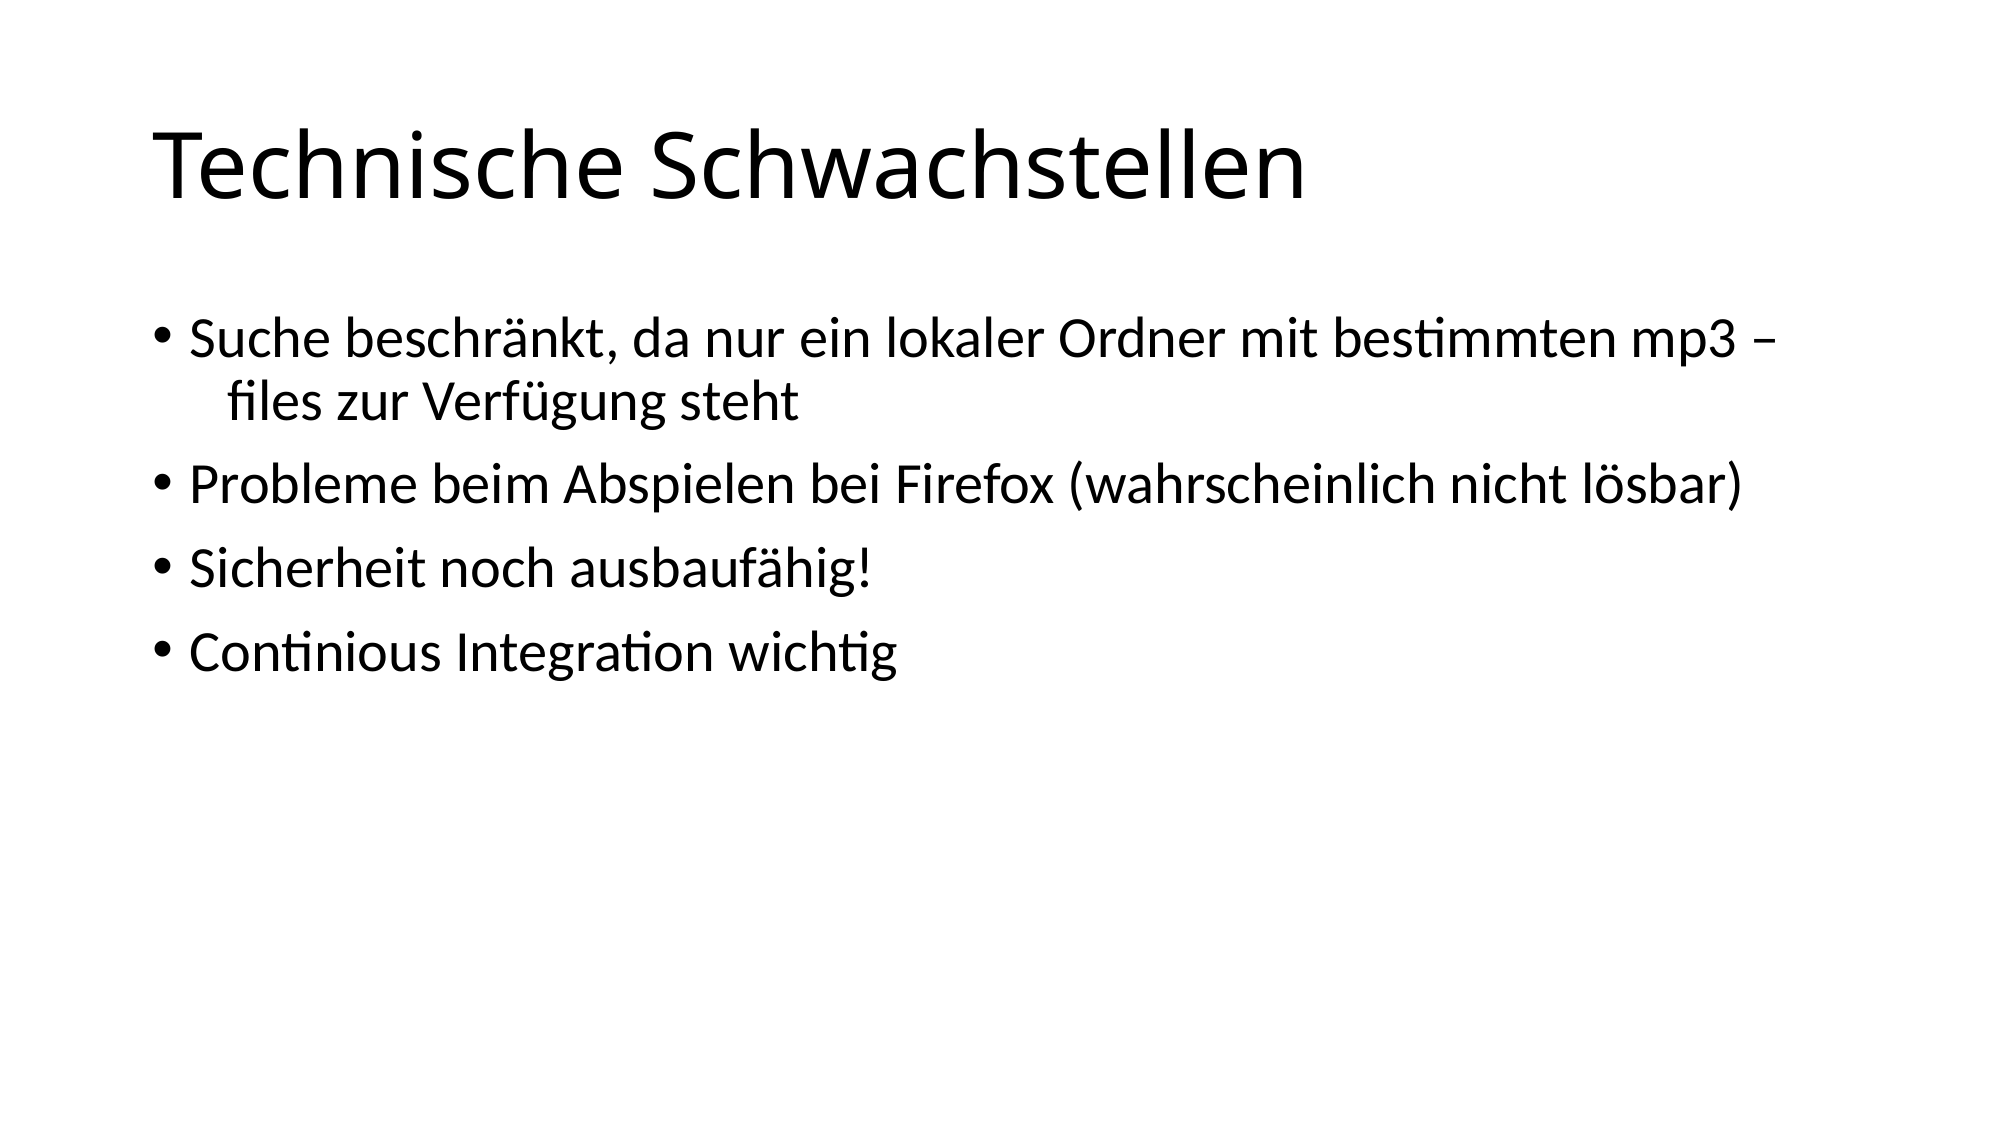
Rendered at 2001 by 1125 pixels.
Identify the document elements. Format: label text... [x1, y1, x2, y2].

title Technische Schwachstellen [137, 59, 1863, 278]
list Suche beschränkt, da nur ein lokaler Ordner mit bestimmten mp3 – files zur Verfügung steht Probleme beim Abspielen bei Firefox (wahrscheinlich nicht lösbar) Sicherheit noch ausbaufähig! Continious Integration wichtig [137, 299, 1863, 1014]
